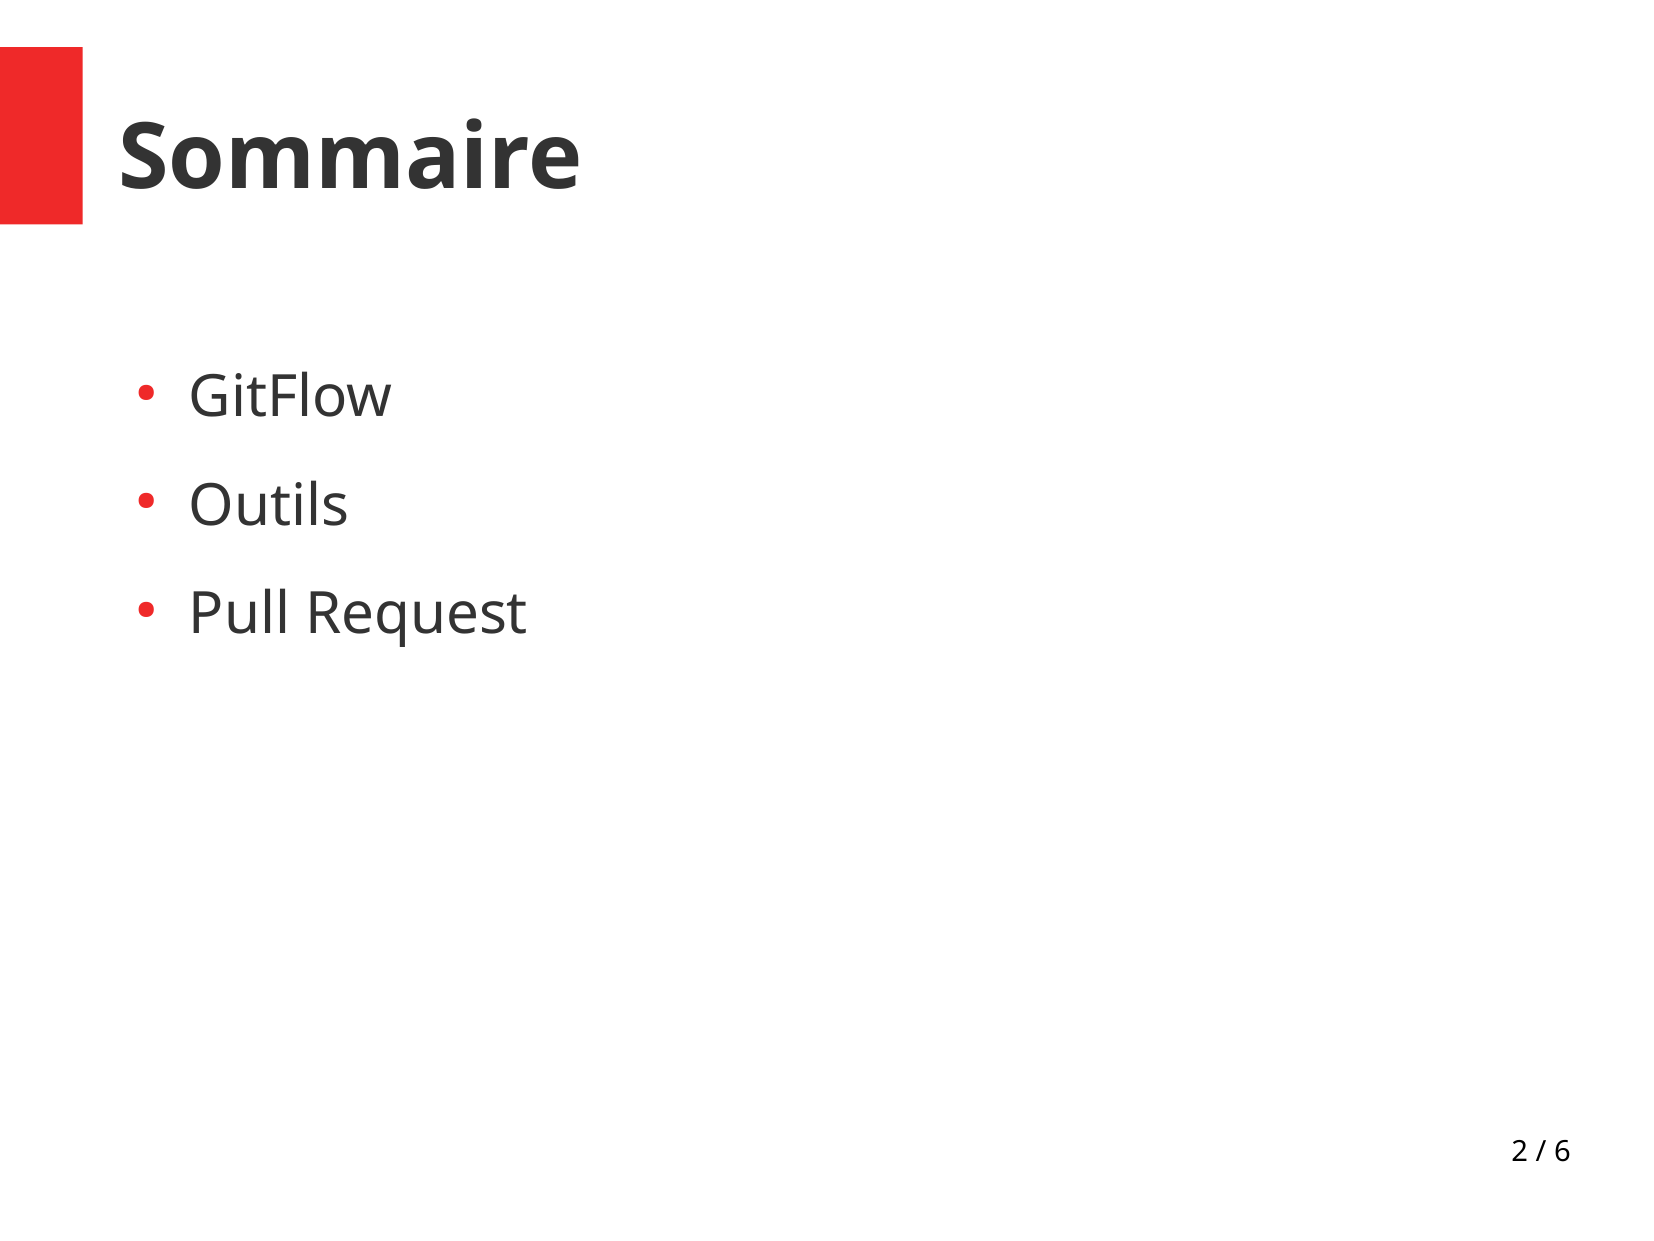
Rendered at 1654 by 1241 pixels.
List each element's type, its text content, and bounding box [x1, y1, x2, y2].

title Sommaire [118, 49, 1571, 257]
list GitFlow Outils Pull Request [118, 354, 1536, 1074]
